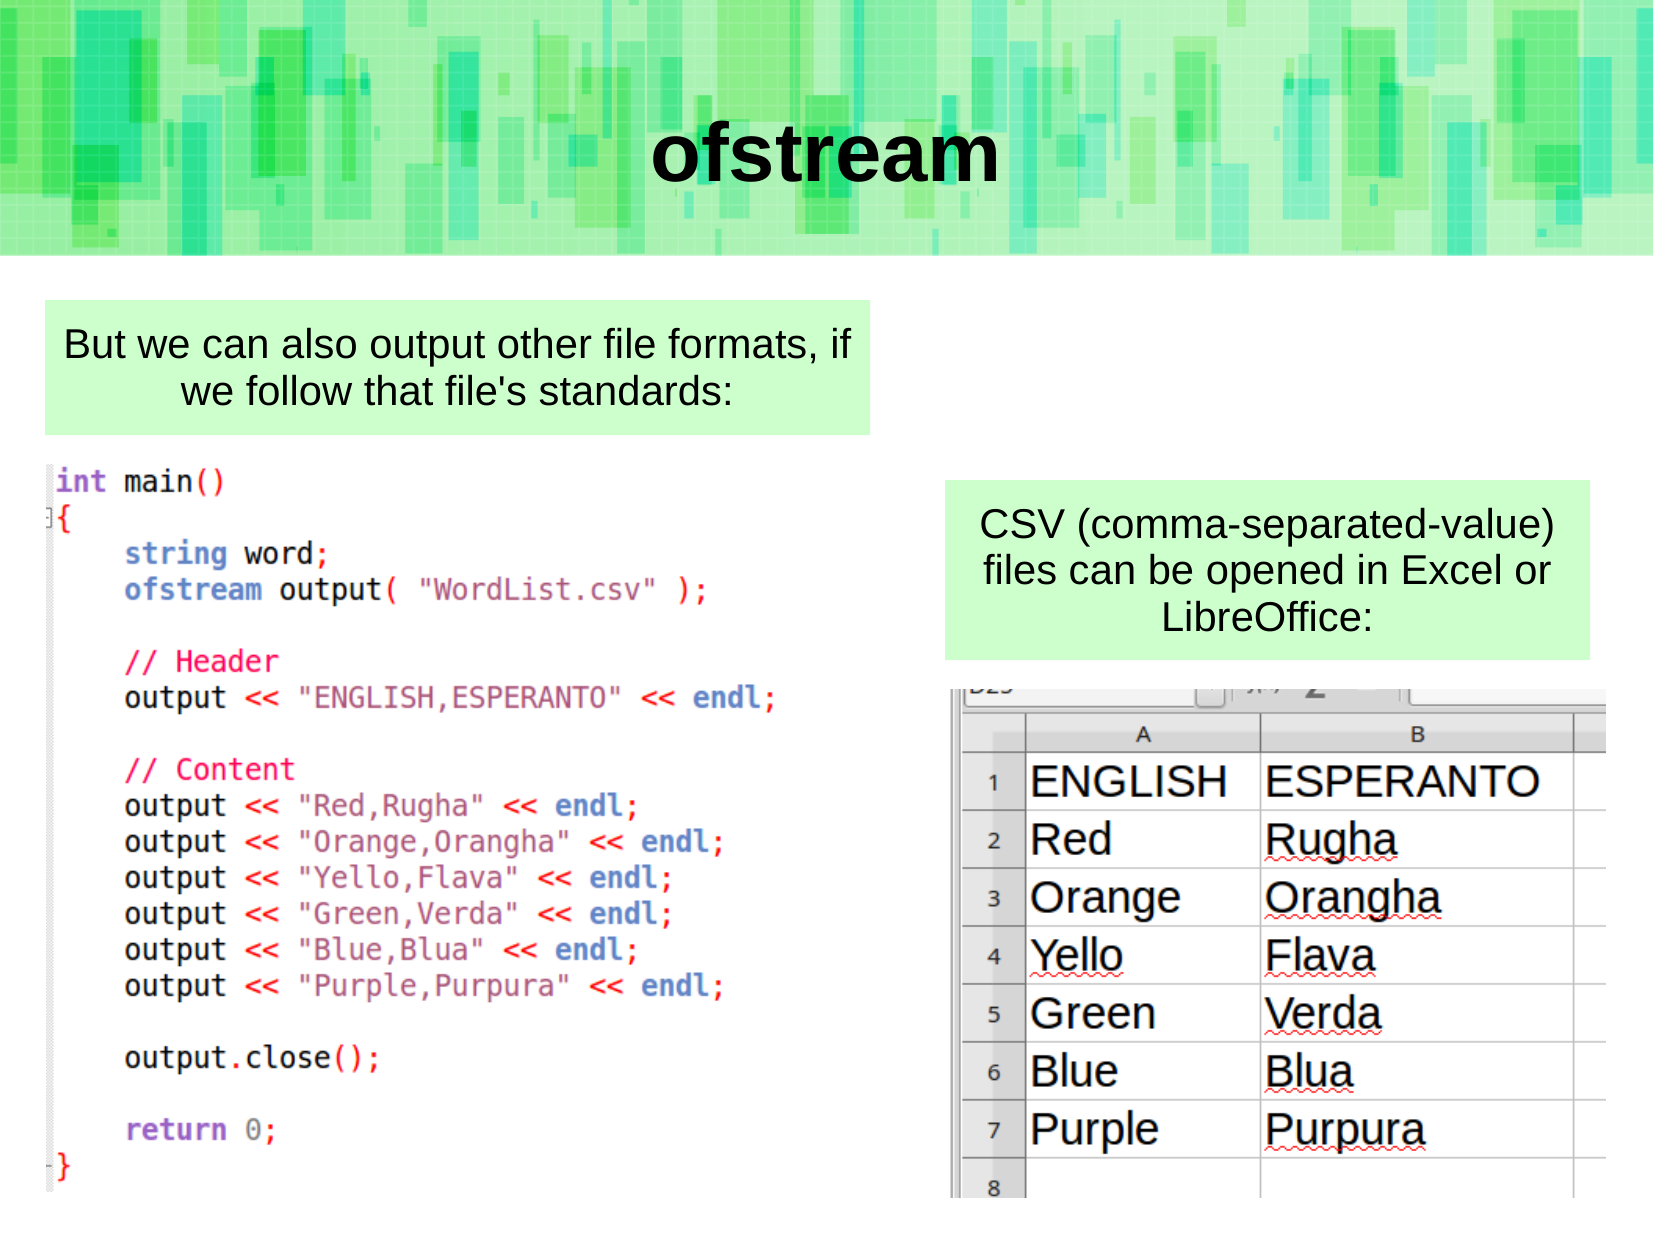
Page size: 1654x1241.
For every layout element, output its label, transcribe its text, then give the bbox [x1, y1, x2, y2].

text_box CSV (comma-separated-value) files can be opened in Excel or LibreOffice: [945, 480, 1591, 661]
title ofstream [82, 49, 1571, 257]
text_box But we can also output other file formats, if we follow that file's standards: [45, 300, 871, 436]
picture [0, 0, 1654, 1241]
